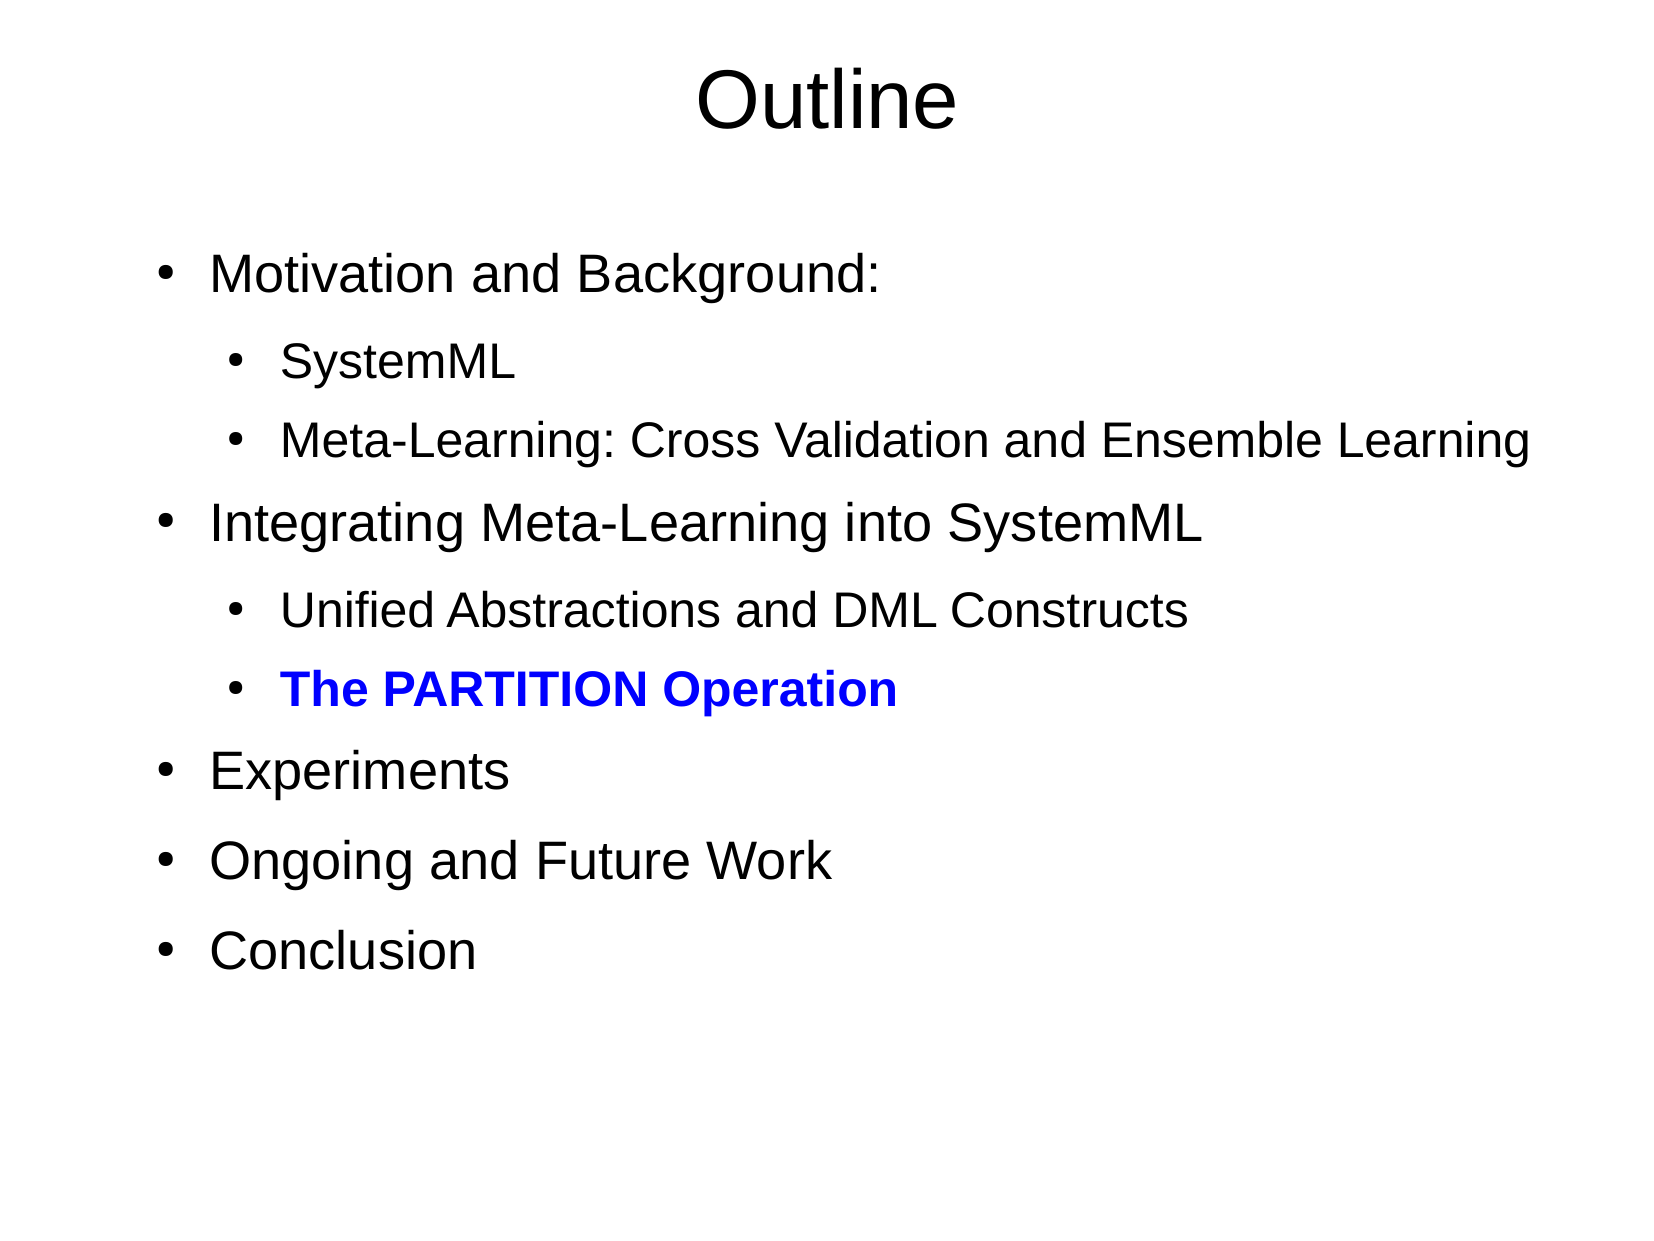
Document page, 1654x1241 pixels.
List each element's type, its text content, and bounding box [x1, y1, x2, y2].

list Motivation and Background: SystemML Meta-Learning: Cross Validation and Ensemble Learning Integrating Meta-Learning into SystemML Unified Abstractions and DML Constructs The PARTITION Operation Experiments Ongoing and Future Work Conclusion [138, 243, 1560, 1062]
title Outline [83, 49, 1572, 151]
